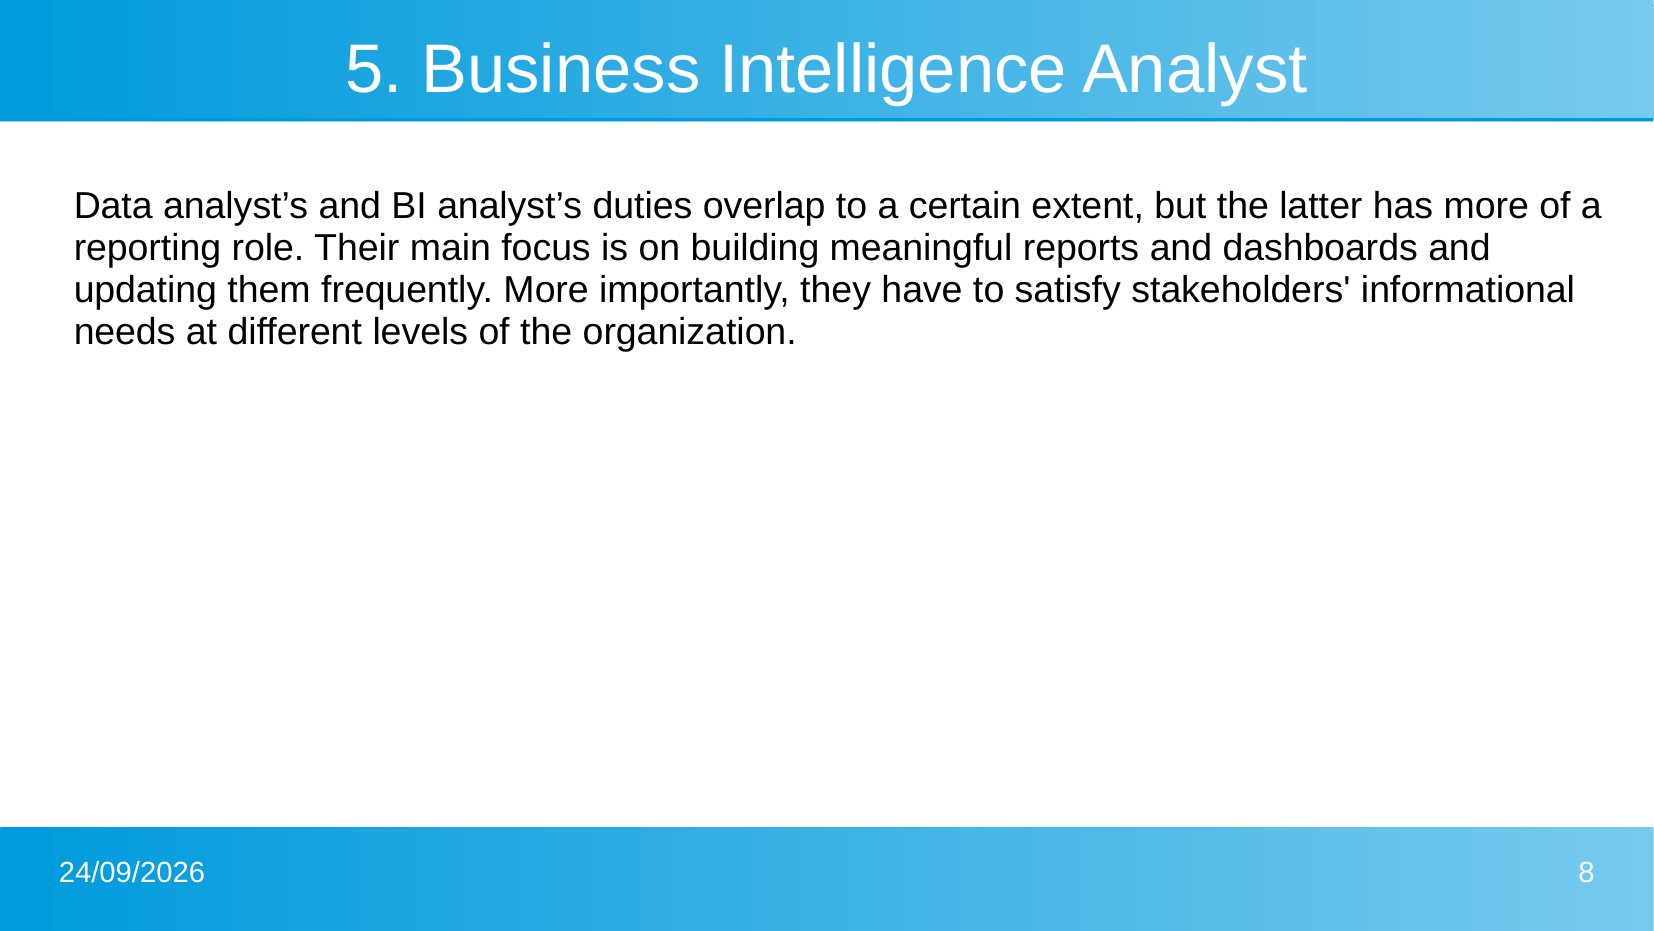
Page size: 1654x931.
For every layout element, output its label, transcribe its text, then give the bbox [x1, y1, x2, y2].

text_box Data analyst’s and BI analyst’s duties overlap to a certain extent, but the latter has more of a reporting role. Their main focus is on building meaningful reports and dashboards and updating them frequently. More importantly, they have to satisfy stakeholders' informational needs at different levels of the organization. [59, 177, 1654, 360]
title 5. Business Intelligence Analyst [59, 29, 1595, 108]
